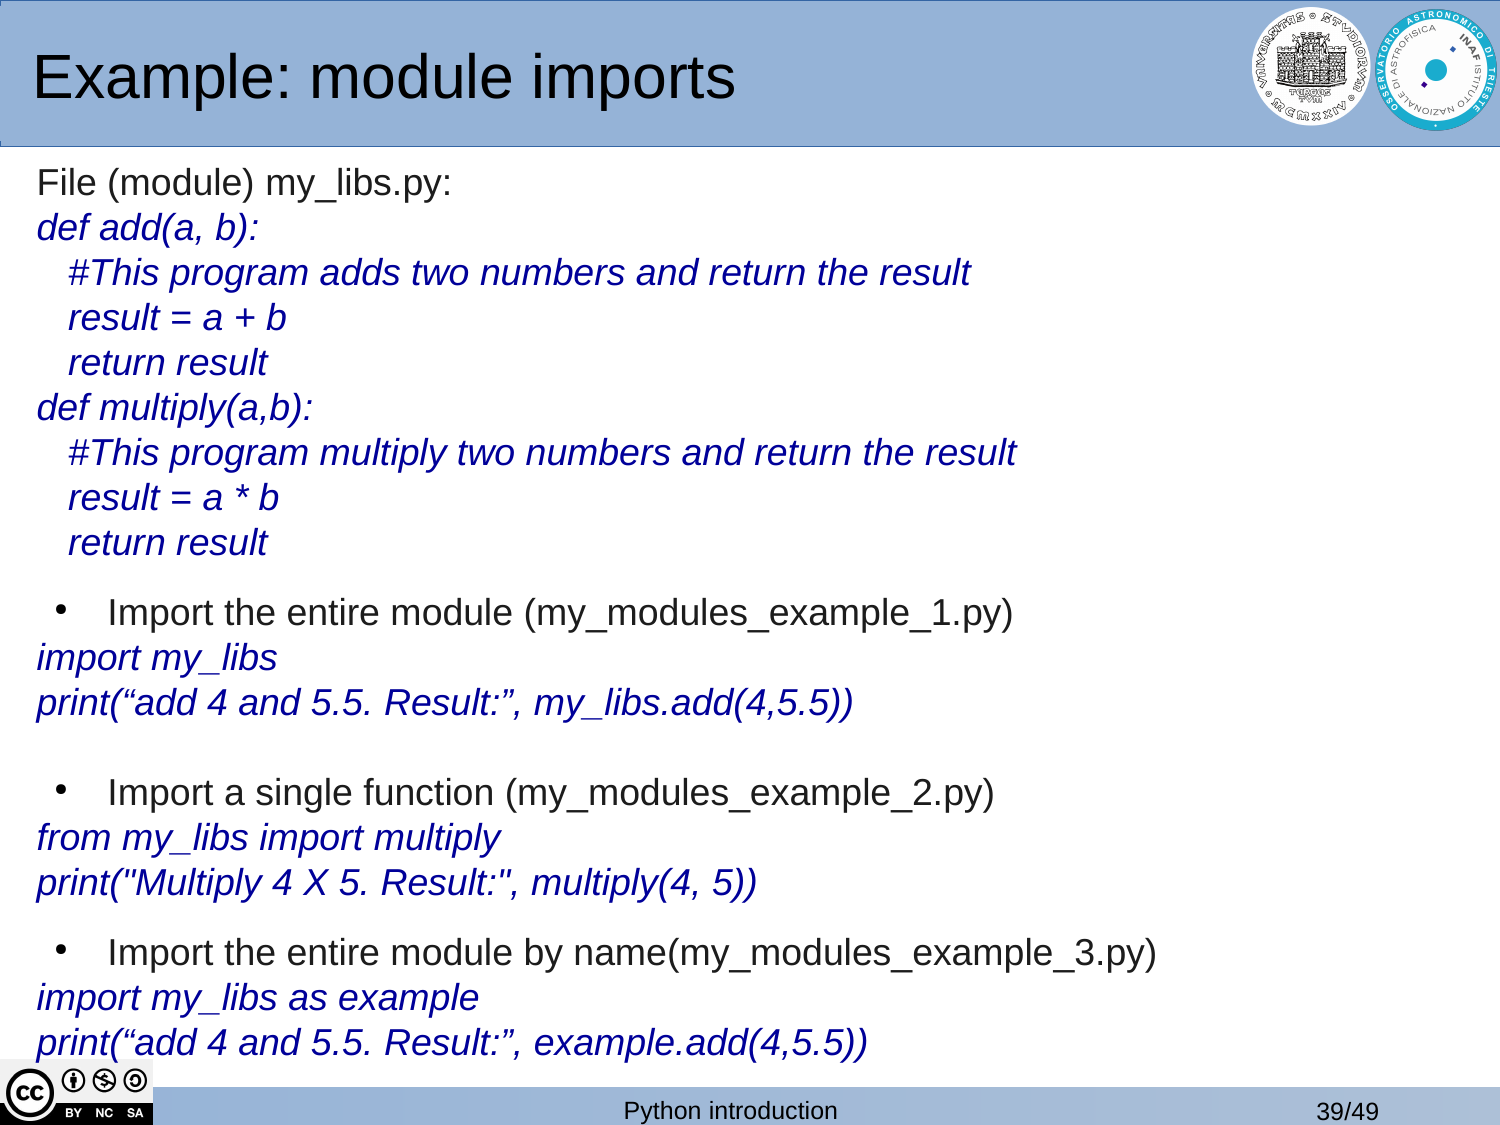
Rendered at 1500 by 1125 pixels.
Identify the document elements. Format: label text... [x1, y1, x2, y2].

text_box Example: module imports [0, 5, 1243, 141]
picture [0, 1059, 153, 1125]
picture [1252, 0, 1500, 156]
list File (module) my_libs.py: def add(a, b): #This program adds two numbers and return the result result = a + b return result def multiply(a,b): #This program multiply two numbers and return the result result = a * b return result Import the entire module (my_modules_example_1.py) import my_libs print(“add 4 and 5.5. Result:”, my_libs.add(4,5.5)) Import a single function (my_modules_example_2.py) from my_libs import multiply print("Multiply 4 X 5. Result:", multiply(4, 5)) Import the entire module by name(my_modules_example_3.py) import my_libs as example print(“add 4 and 5.5. Result:”, example.add(4,5.5)) [21, 150, 1455, 1087]
